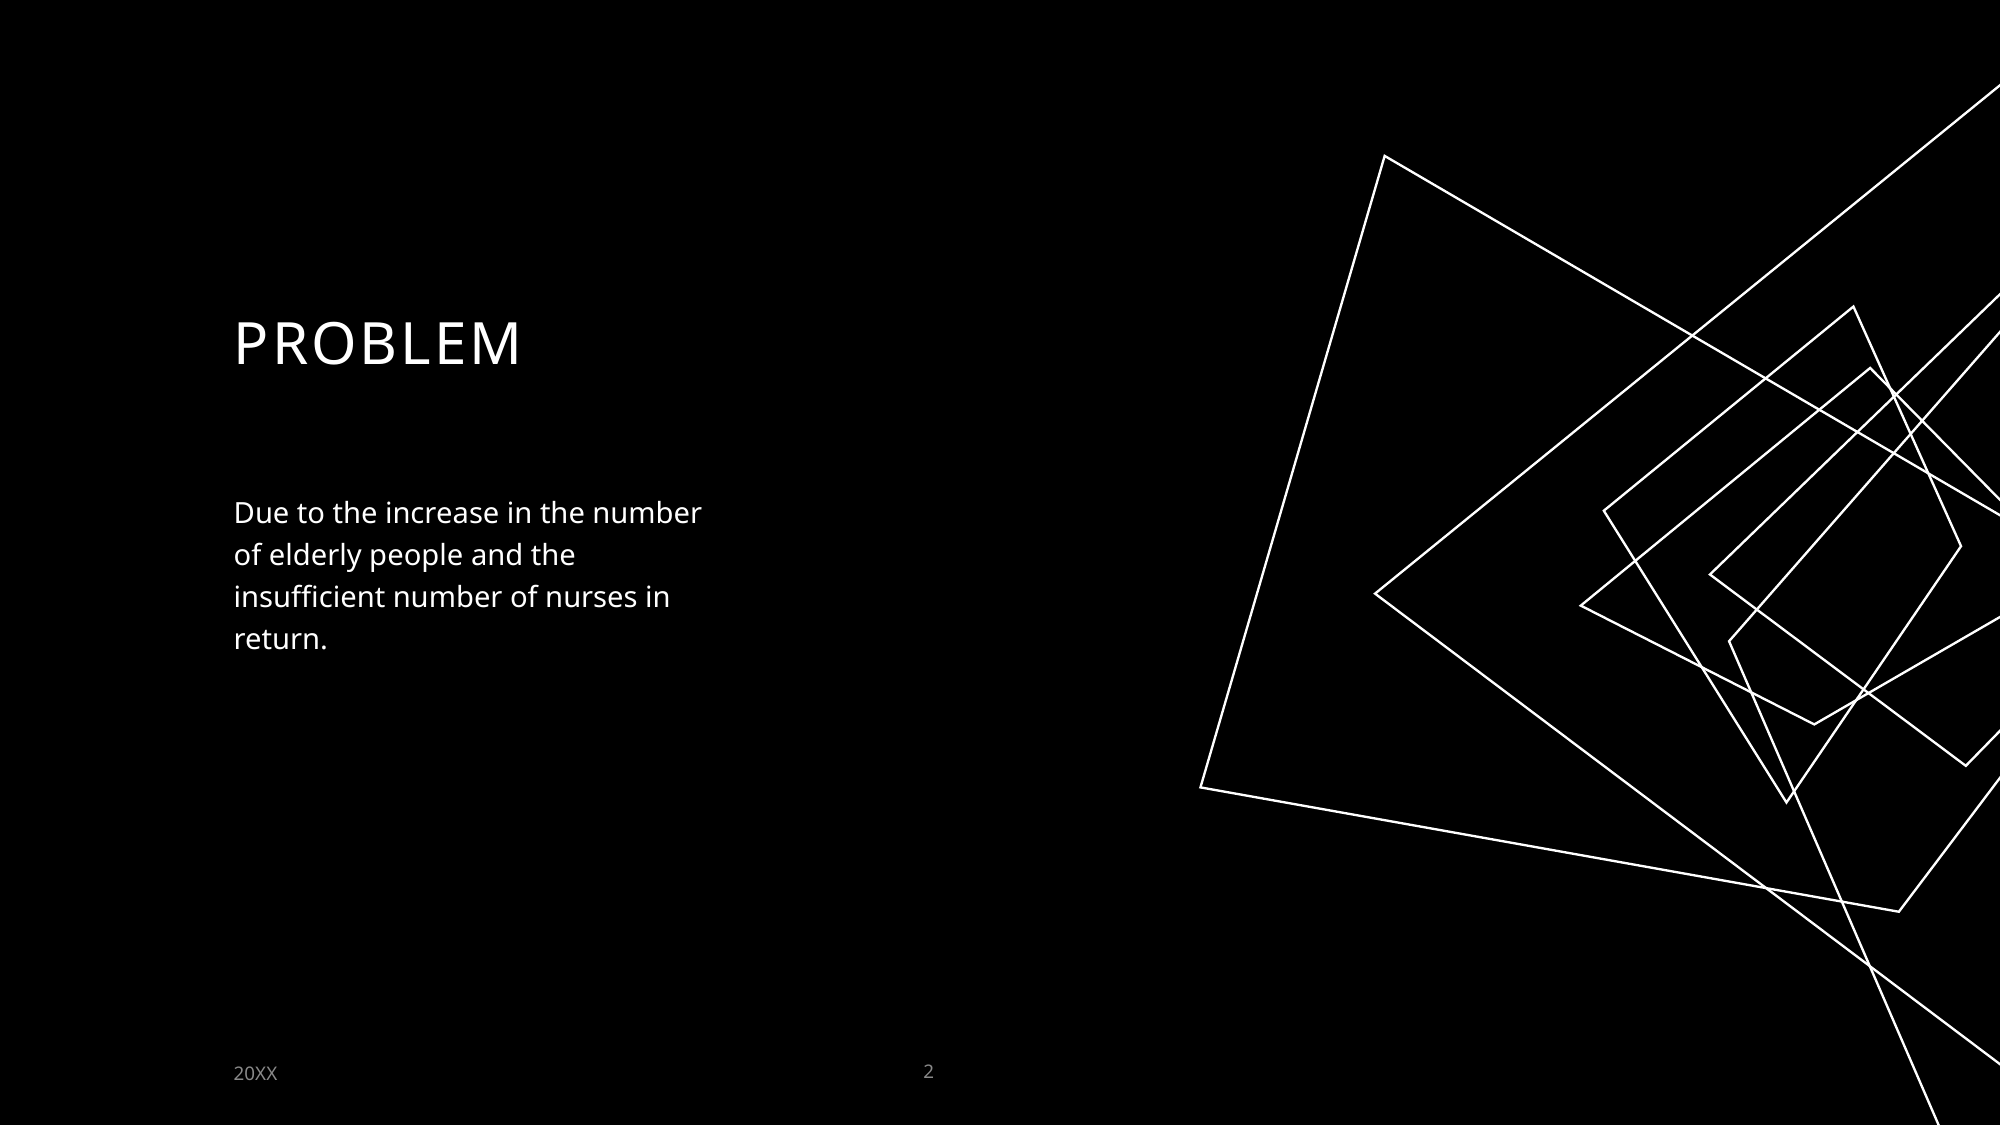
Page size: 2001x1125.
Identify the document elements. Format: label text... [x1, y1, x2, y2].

list Due to the increase in the number of elderly people and the insufficient number of nurses in return. [218, 479, 740, 922]
slide_number 20XX [218, 1042, 381, 1103]
slide_number 2 [908, 1042, 1071, 1103]
title problem [218, 167, 740, 385]
